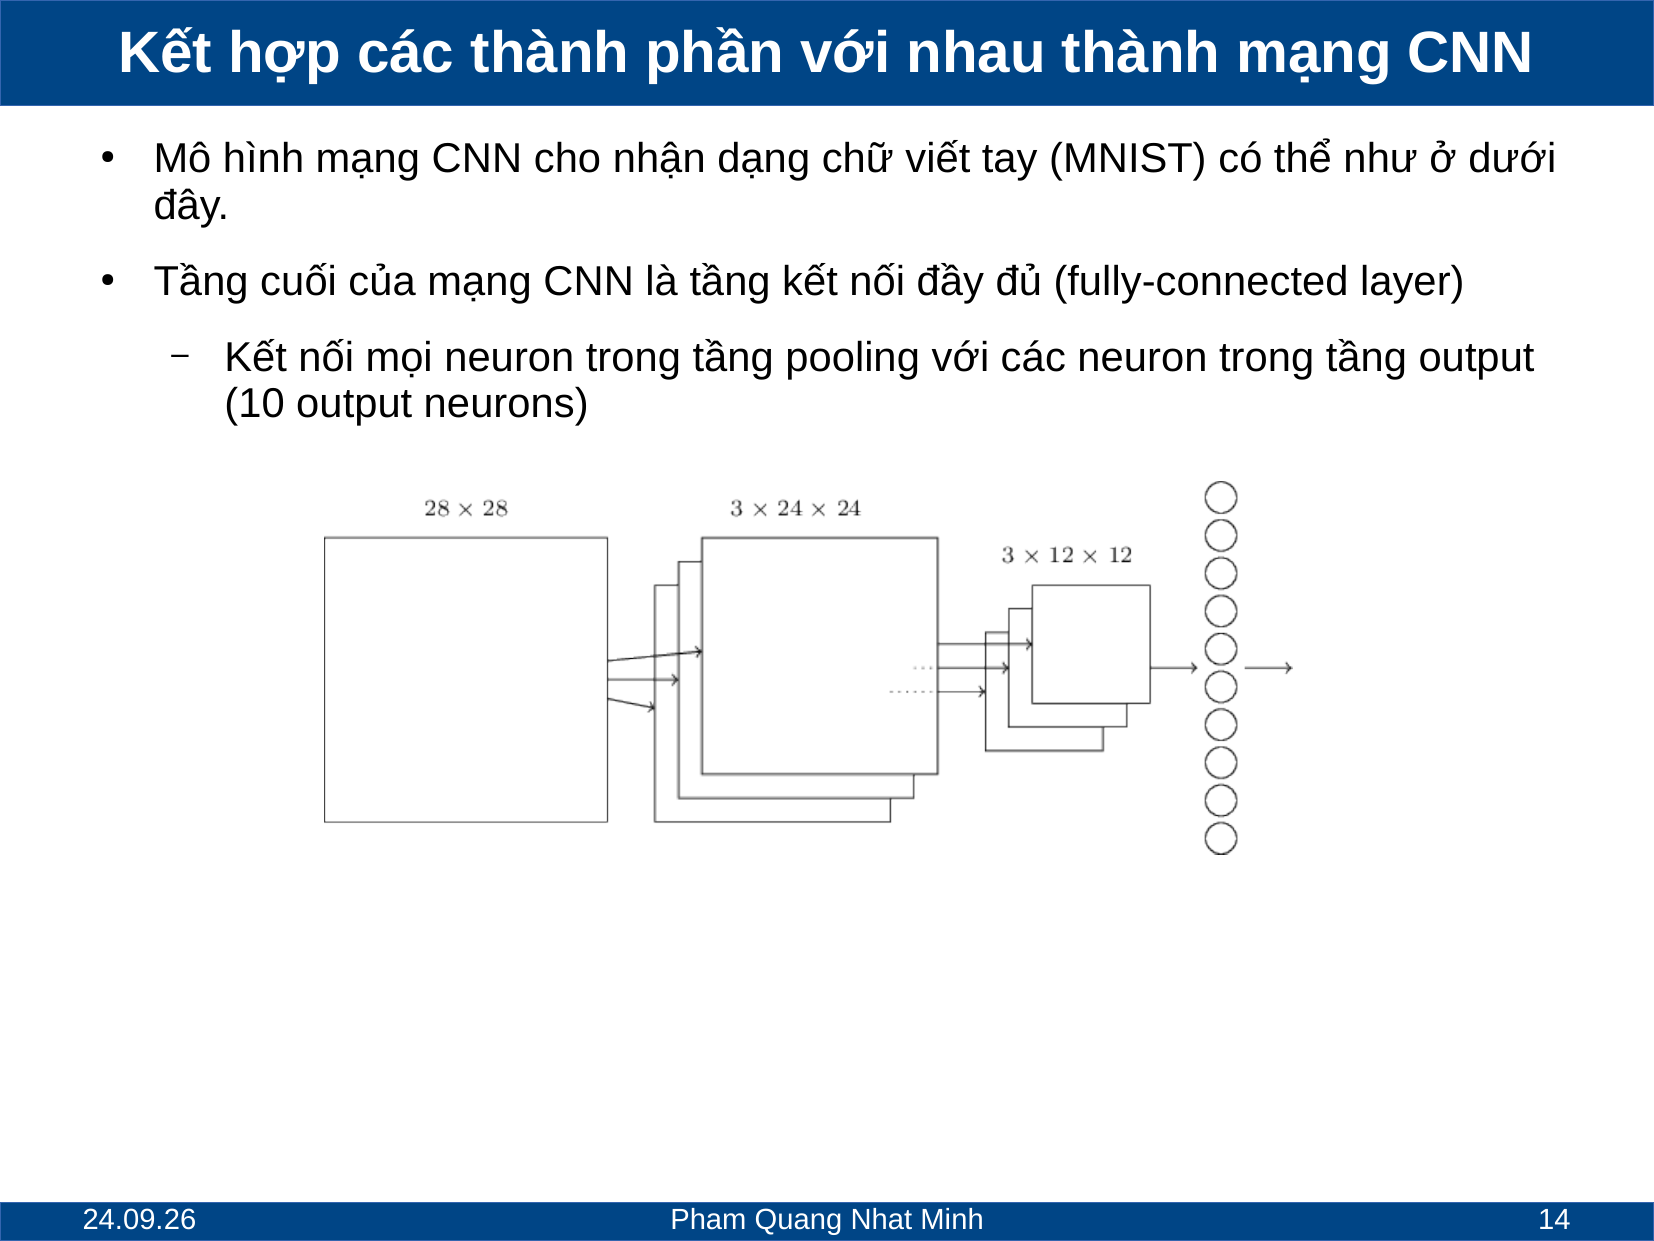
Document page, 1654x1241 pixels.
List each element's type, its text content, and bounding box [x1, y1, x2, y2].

title Kết hợp các thành phần với nhau thành mạng CNN [0, 0, 1654, 106]
picture [324, 481, 1293, 855]
list Mô hình mạng CNN cho nhận dạng chữ viết tay (MNIST) có thể như ở dưới đây. Tầng cuối của mạng CNN là tầng kết nối đầy đủ (fully-connected layer) Kết nối mọi neuron trong tầng pooling với các neuron trong tầng output (10 output neurons) [82, 135, 1571, 855]
